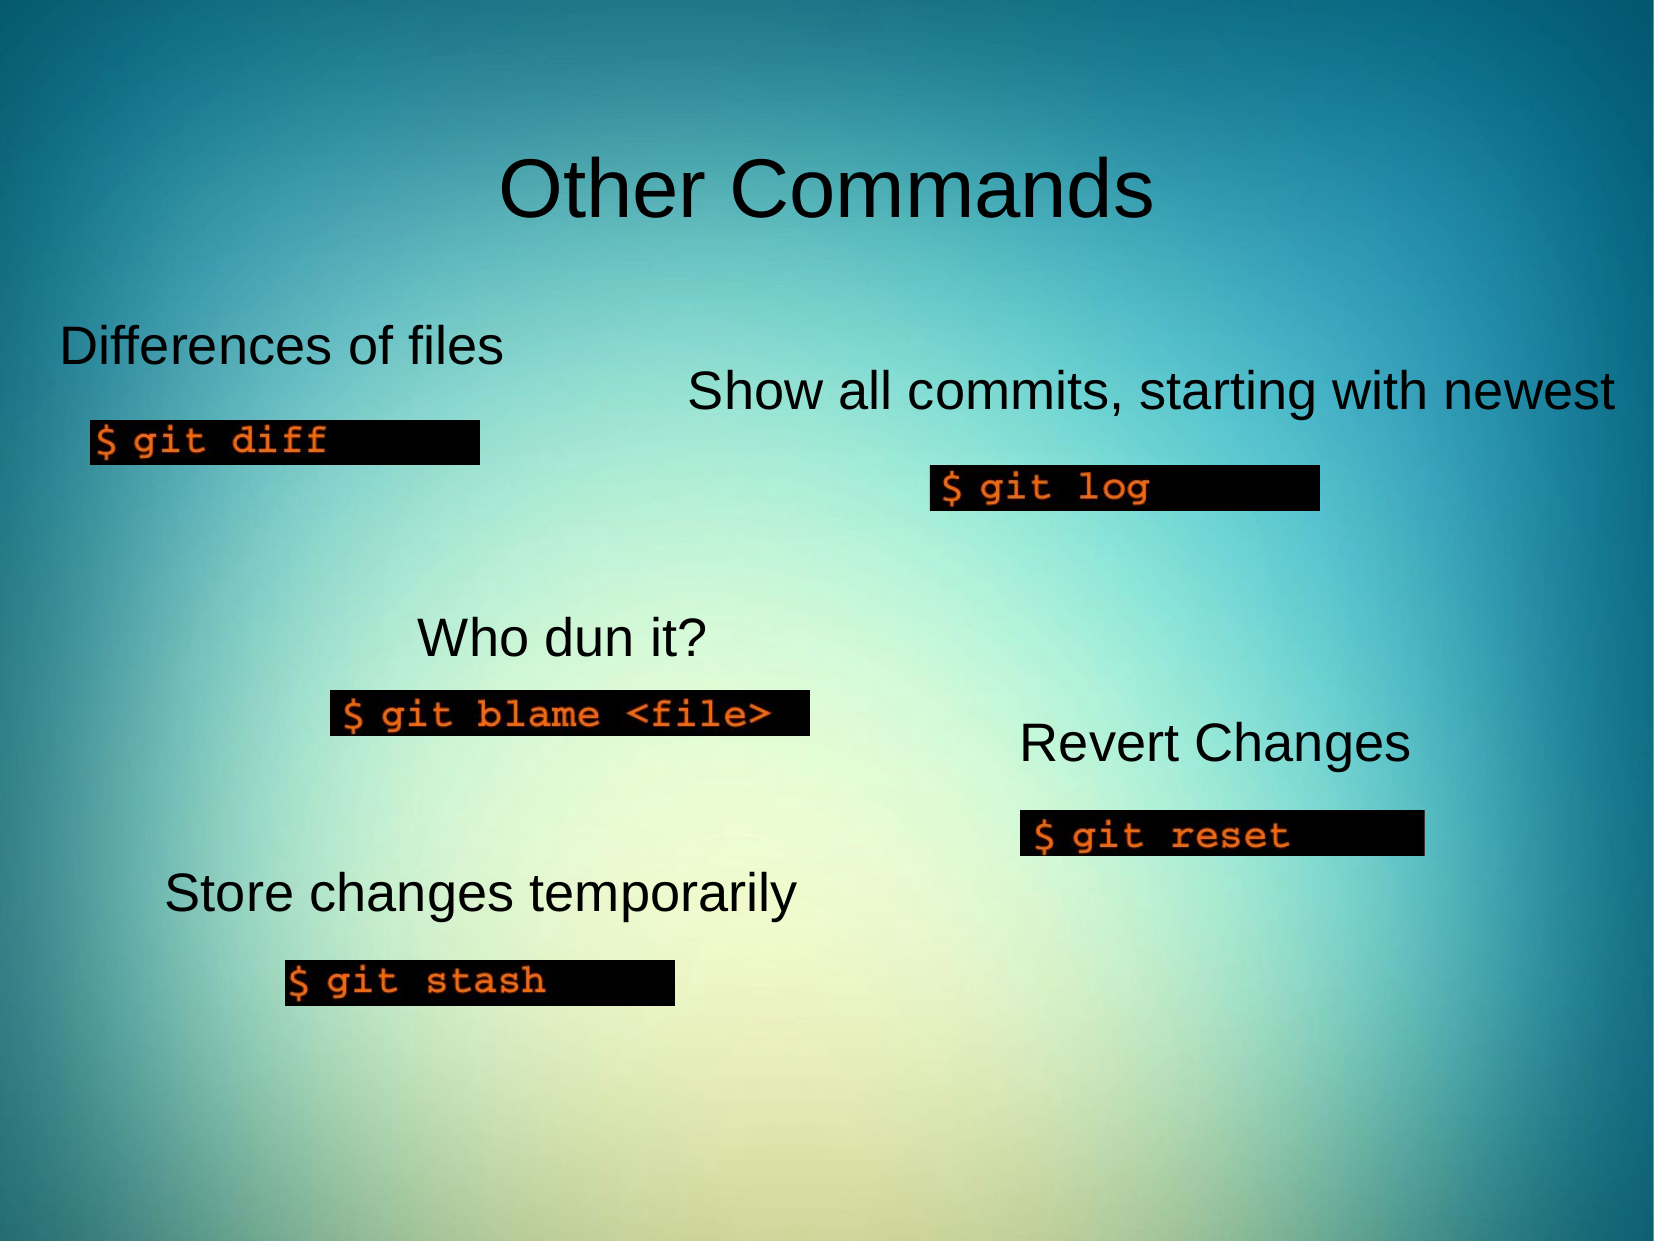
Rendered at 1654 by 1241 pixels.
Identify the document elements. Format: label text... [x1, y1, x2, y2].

text_box Who dun it? [403, 600, 781, 683]
text_box Other Commands [483, 135, 1171, 243]
text_box Differences of files [45, 307, 541, 391]
text_box Show all commits, starting with newest [673, 352, 1636, 436]
text_box Store changes temporarily [150, 854, 841, 931]
picture [1490, 57, 1497, 64]
text_box Revert Changes [1005, 704, 1471, 781]
picture [0, 0, 1654, 1241]
